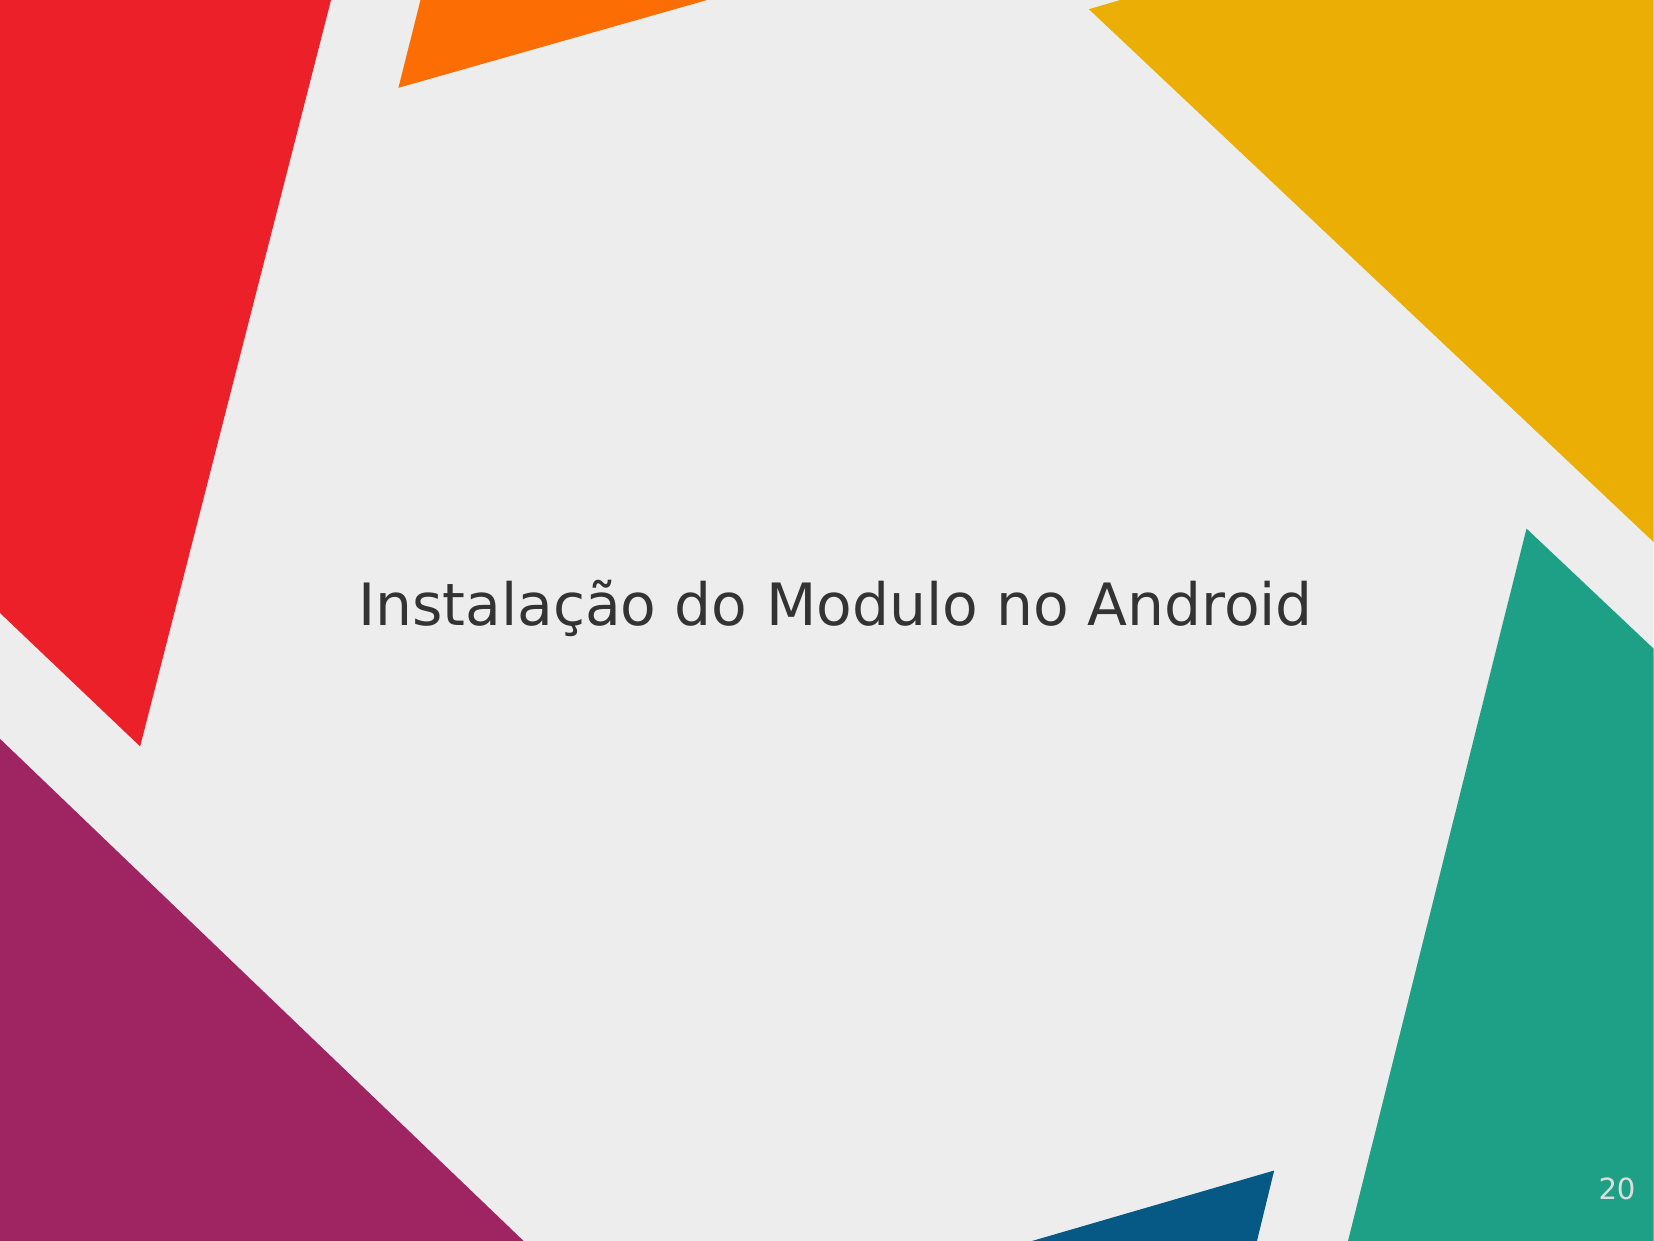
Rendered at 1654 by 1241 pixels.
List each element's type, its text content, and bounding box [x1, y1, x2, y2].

title Instalação do Modulo no Android [295, 501, 1377, 709]
